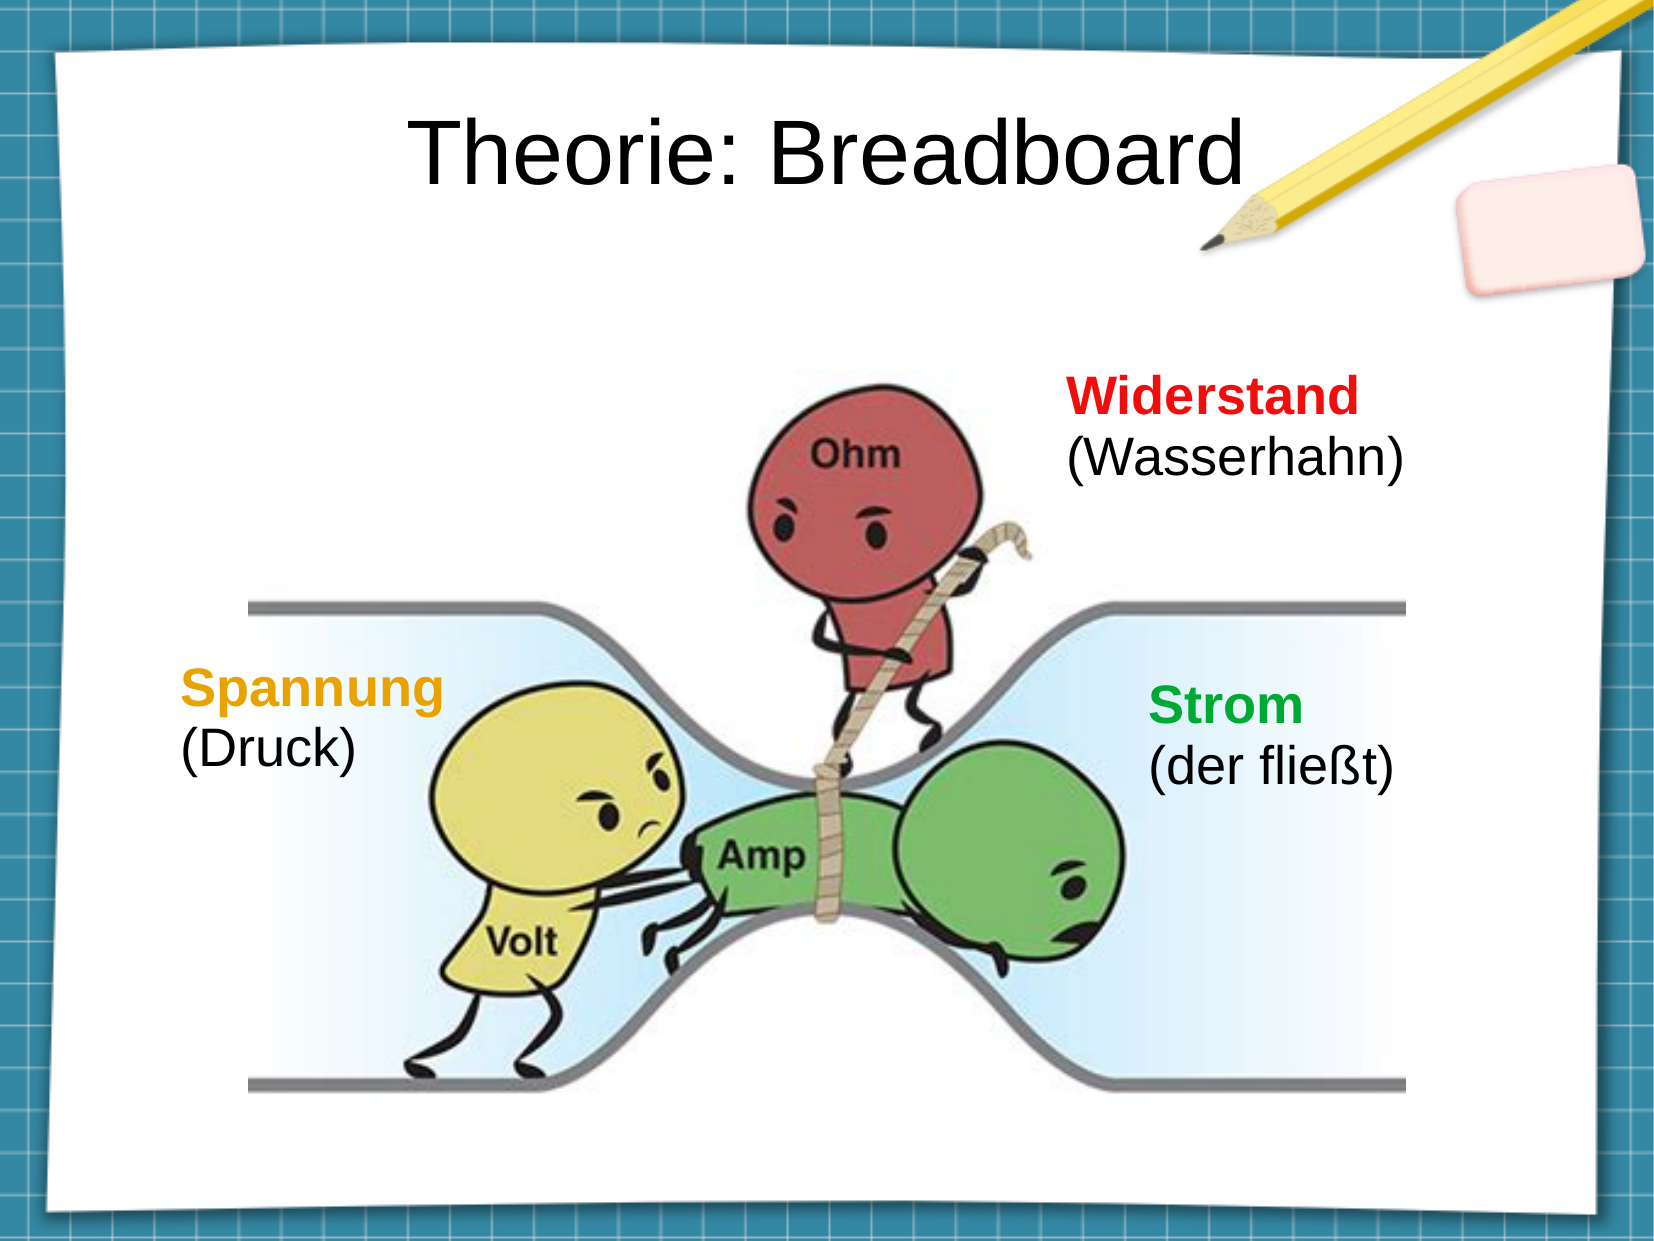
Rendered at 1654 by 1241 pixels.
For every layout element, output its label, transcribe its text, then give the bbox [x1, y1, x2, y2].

title Theorie: Breadboard [82, 49, 1571, 257]
text_box Spannung (Druck) [165, 649, 615, 786]
picture [0, 0, 1654, 1241]
text_box Widerstand (Wasserhahn) [1051, 358, 1501, 495]
text_box Strom (der fließt) [1133, 667, 1583, 804]
